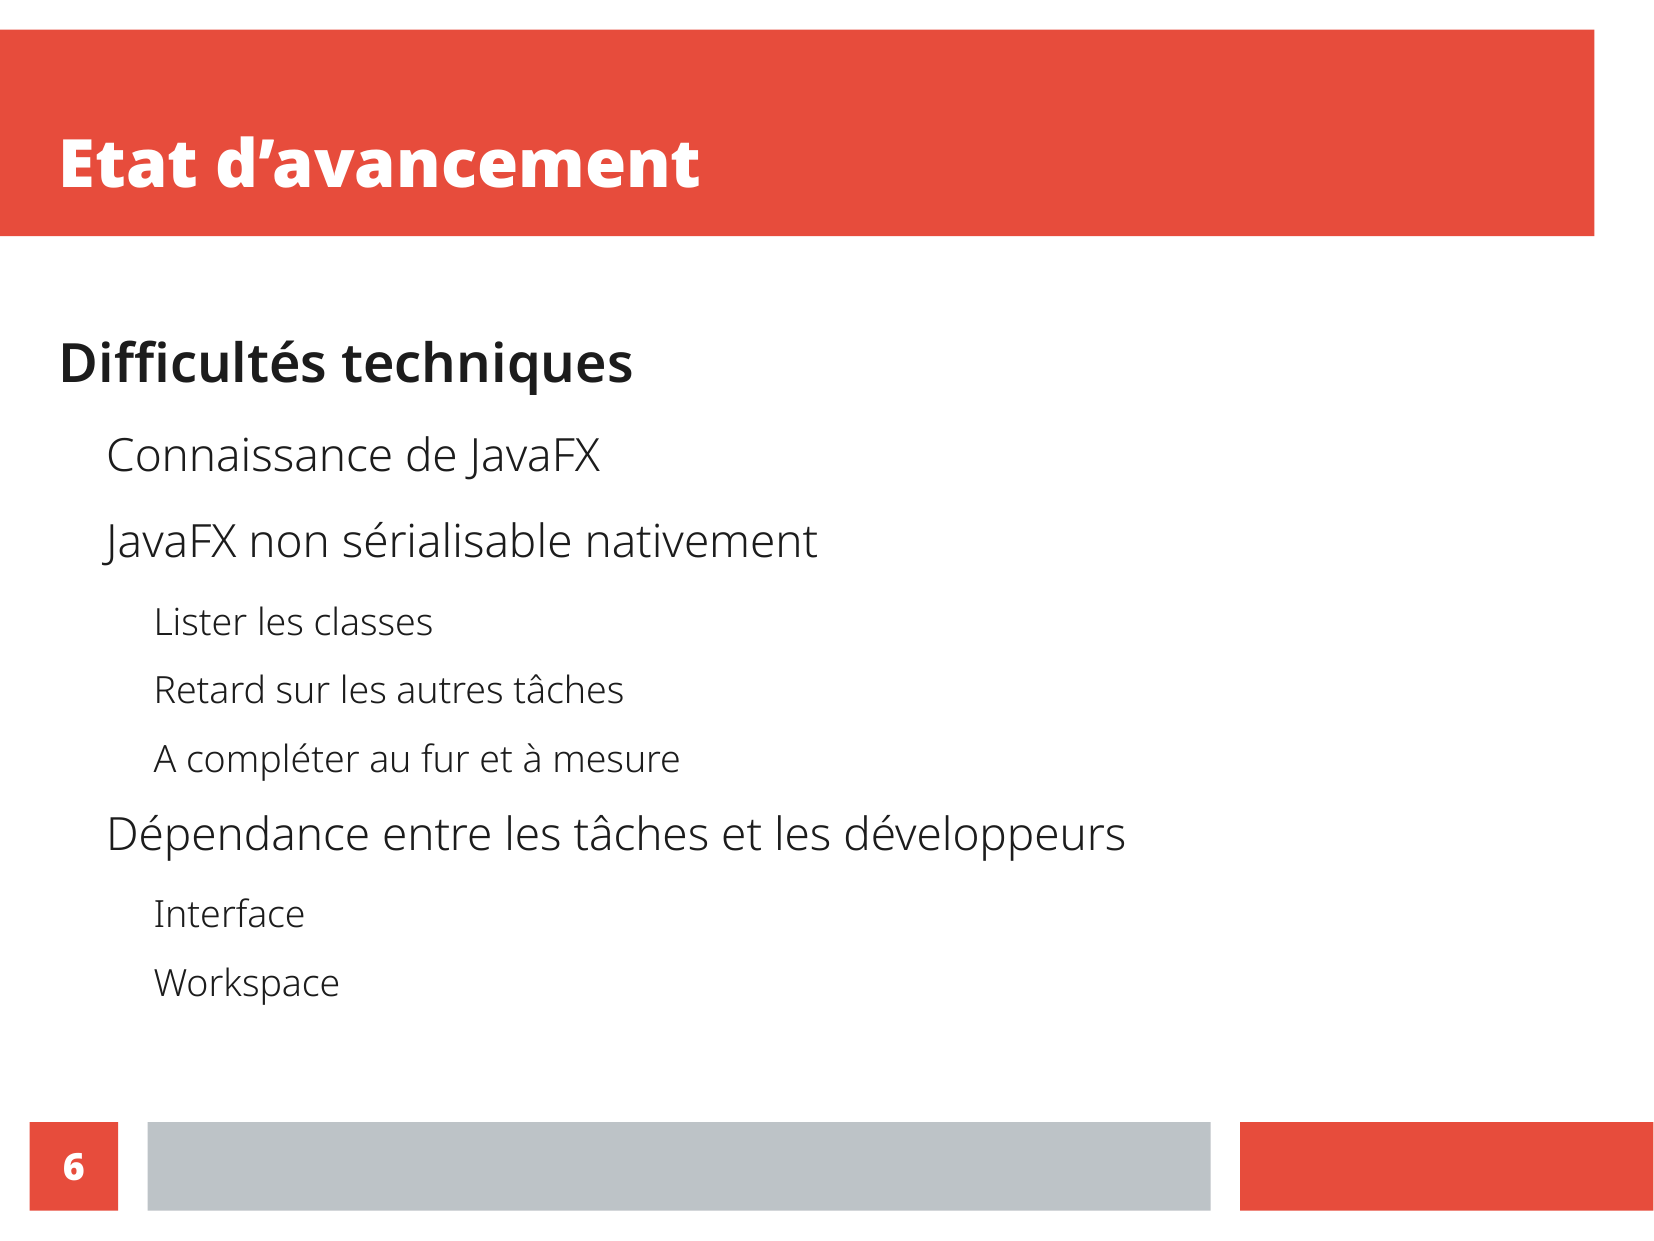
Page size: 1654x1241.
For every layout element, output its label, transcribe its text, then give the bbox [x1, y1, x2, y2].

title Etat d’avancement [59, 59, 1595, 207]
list Difficultés techniques Connaissance de JavaFX JavaFX non sérialisable nativement Lister les classes Retard sur les autres tâches A compléter au fur et à mesure Dépendance entre les tâches et les développeurs Interface Workspace [59, 324, 1565, 1093]
